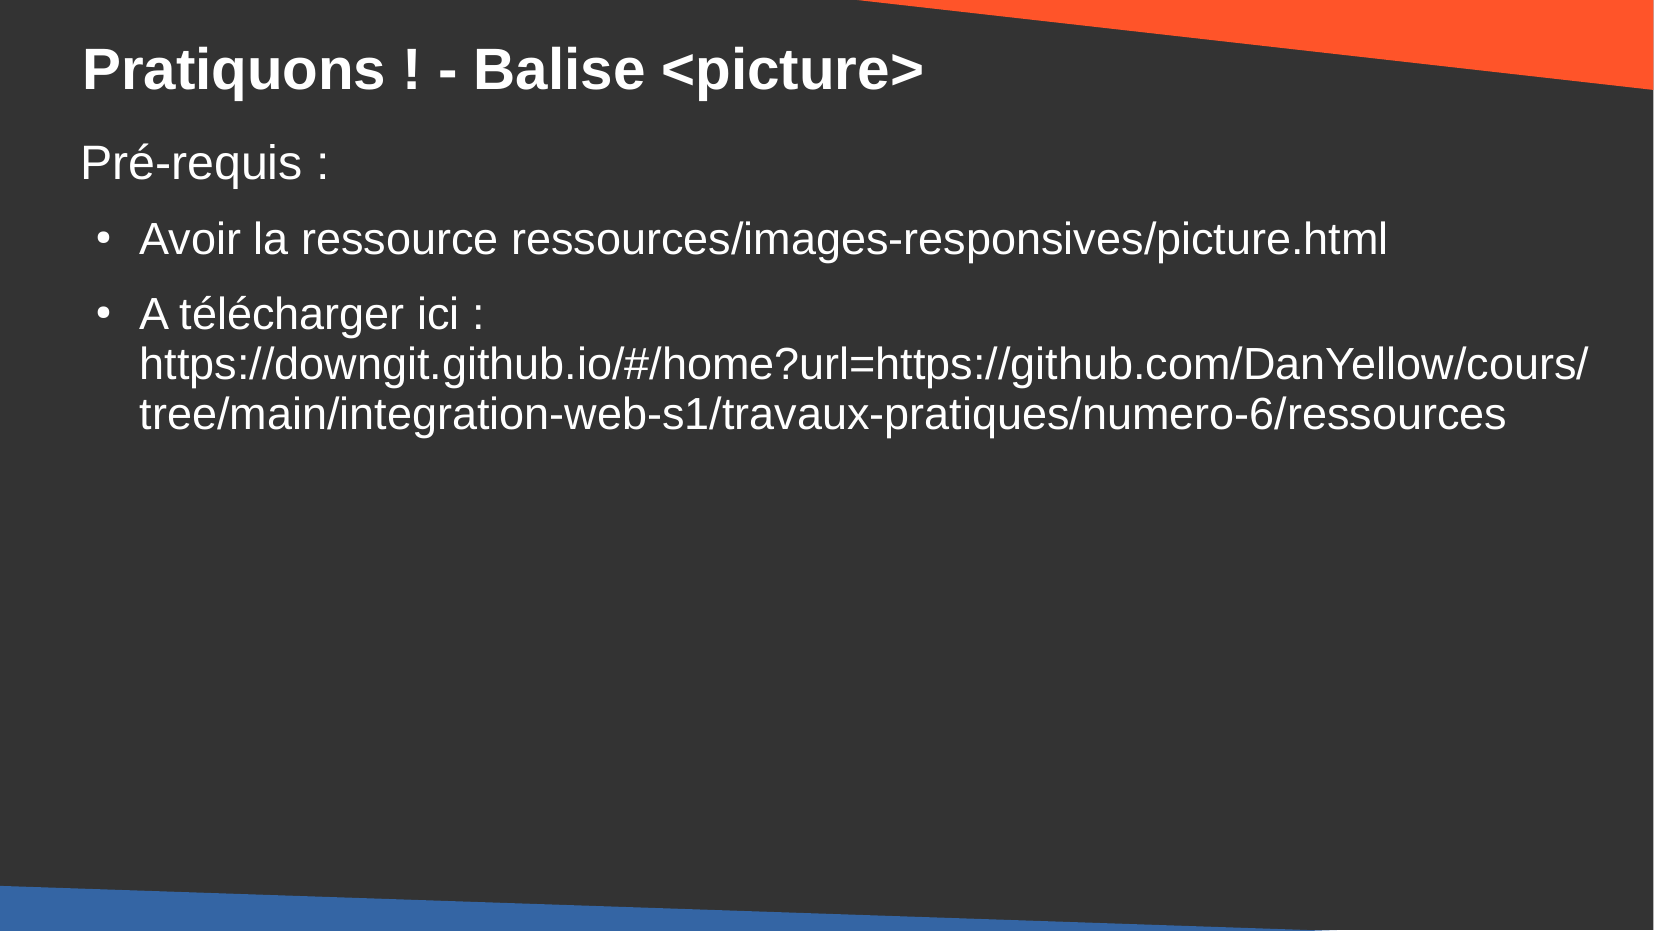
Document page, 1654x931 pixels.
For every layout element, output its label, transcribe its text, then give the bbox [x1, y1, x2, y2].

text_box [857, 0, 1654, 90]
title Pratiquons ! - Balise <picture> [82, 37, 1571, 114]
text_box [0, 885, 1337, 931]
list Pré-requis : Avoir la ressource ressources/images-responsives/picture.html A télécharger ici : https://downgit.github.io/#/home?url=https://github.com/DanYellow/cours/tree/main/integration-web-s1/travaux-pratiques/numero-6/ressources [80, 135, 1620, 473]
